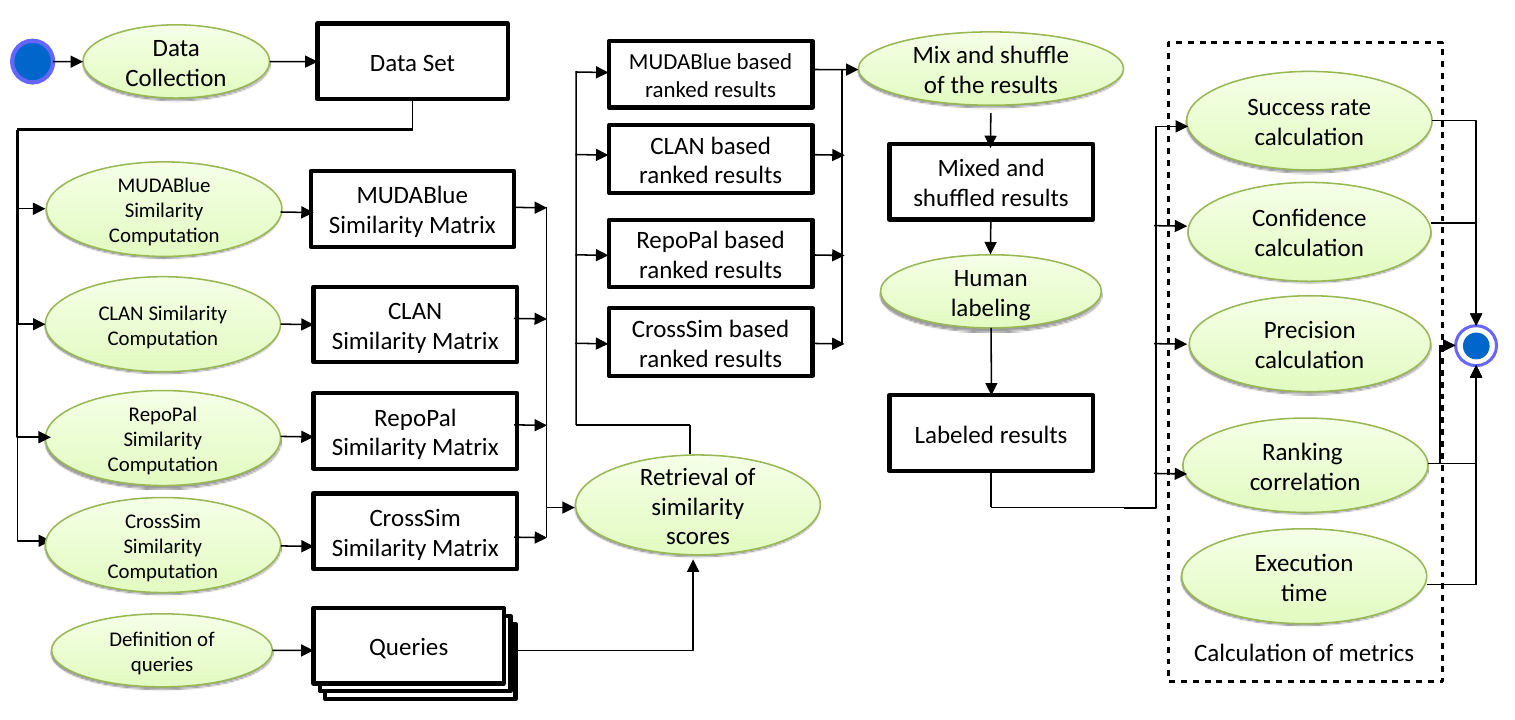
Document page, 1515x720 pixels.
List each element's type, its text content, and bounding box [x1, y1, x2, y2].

text_box Calculation of metrics [1160, 629, 1449, 674]
text_box Data Set [317, 23, 508, 100]
text_box MUDABlue Similarity Computation [46, 161, 282, 257]
text_box RepoPal Similarity Computation [45, 390, 281, 486]
text_box Definition of queries [51, 613, 273, 687]
text_box Mixed and shuffled results [889, 143, 1093, 220]
text_box CLAN Similarity Computation [45, 276, 281, 372]
text_box Data Collection [83, 24, 270, 99]
text_box CLAN Similarity Matrix [313, 286, 518, 363]
text_box Confidence calculation [1188, 182, 1431, 282]
text_box Ranking correlation [1182, 418, 1428, 513]
text_box Execution time [1181, 528, 1427, 624]
text_box CLAN based ranked results [608, 125, 813, 193]
text_box Labeled results [889, 395, 1093, 471]
text_box MUDABlue Similarity Matrix [310, 171, 515, 247]
text_box MUDABlue based ranked results [608, 41, 813, 108]
text_box Queries [313, 607, 504, 684]
text_box Success rate calculation [1186, 71, 1432, 170]
text_box Queries [320, 615, 511, 692]
text_box Queries [325, 651, 516, 700]
text_box CrossSim Similarity Matrix [313, 493, 518, 570]
text_box [12, 40, 53, 83]
text_box RepoPal Similarity Matrix [313, 393, 518, 469]
text_box Human labeling [880, 254, 1102, 328]
text_box Retrieval of similarity scores [575, 454, 821, 555]
text_box CrossSim Similarity Computation [45, 497, 281, 593]
text_box Mix and shuffle of the results [858, 31, 1124, 106]
text_box Precision calculation [1189, 295, 1431, 392]
text_box CrossSim based ranked results [608, 308, 813, 376]
text_box [1455, 325, 1497, 366]
text_box RepoPal based ranked results [608, 219, 813, 288]
